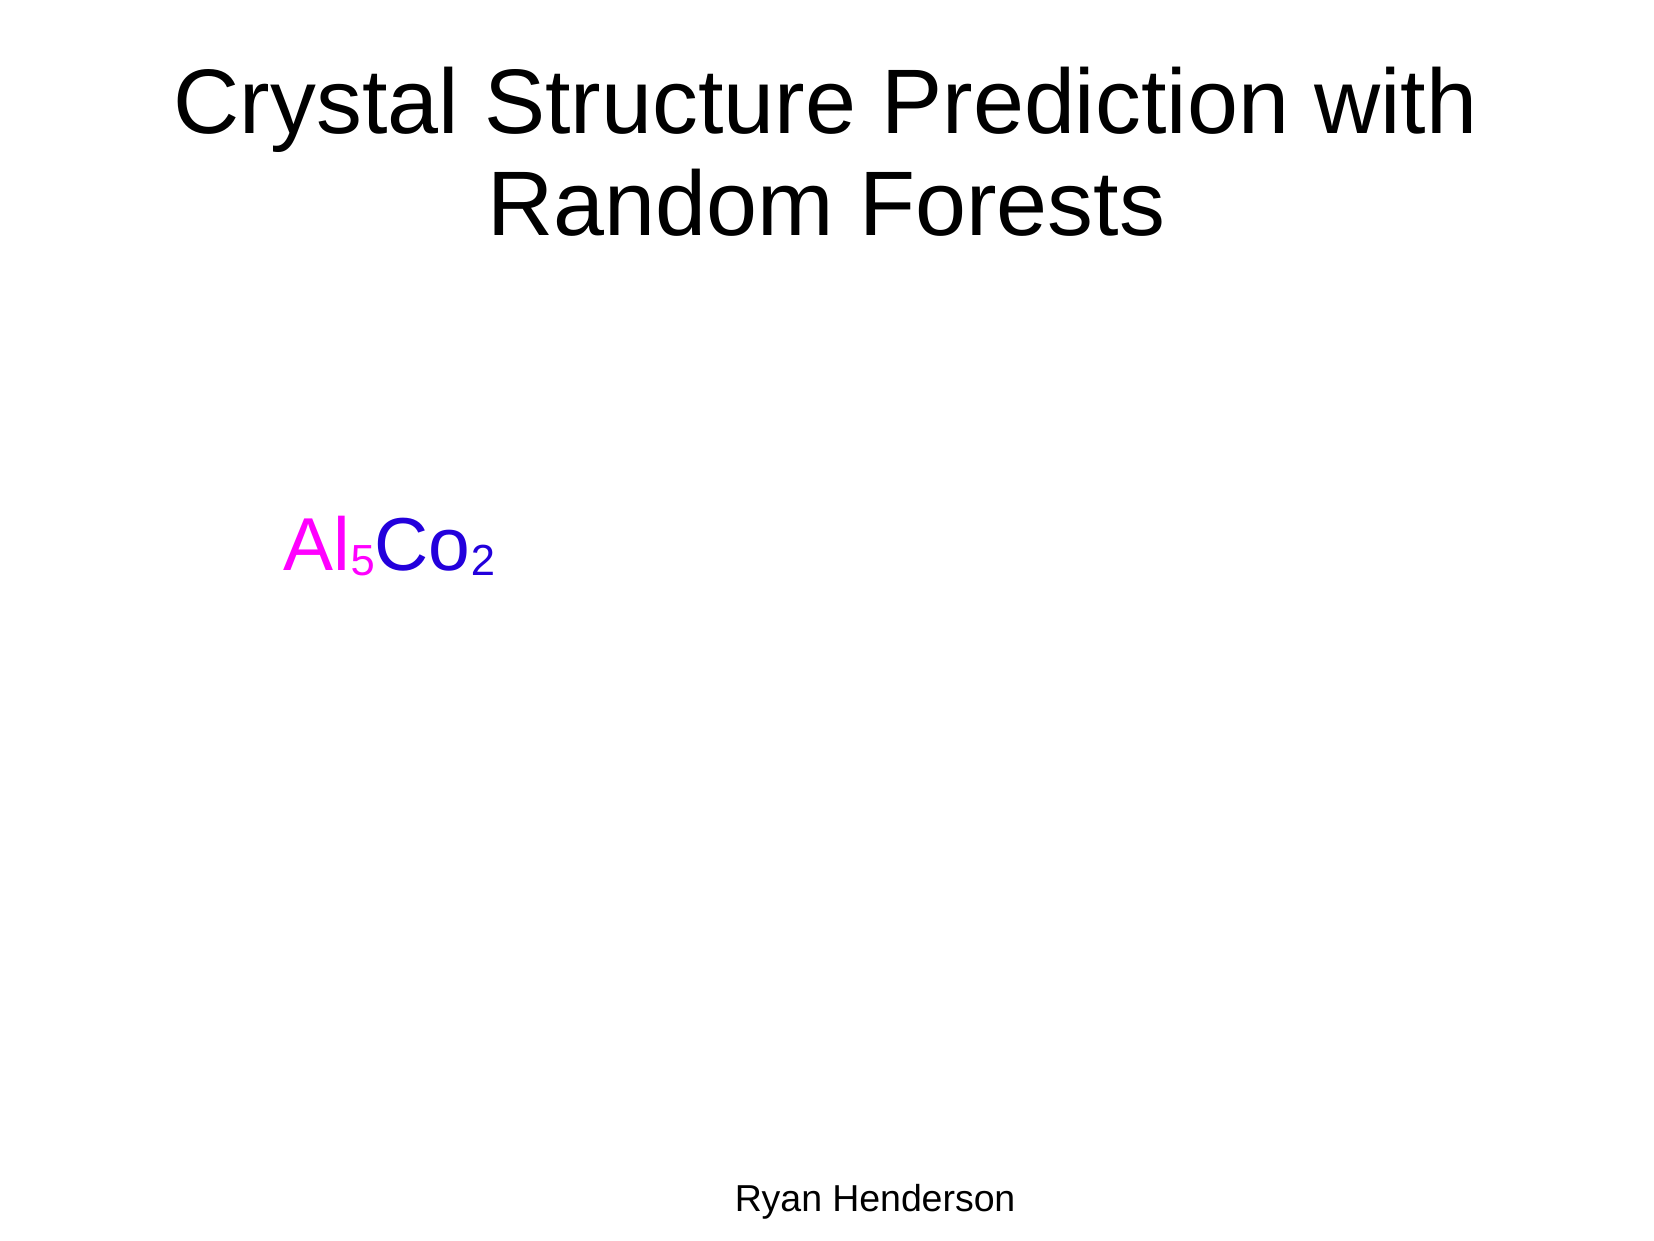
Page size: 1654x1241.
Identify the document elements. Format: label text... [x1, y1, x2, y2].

text_box Al5Co2 [269, 495, 511, 619]
text_box Ryan Henderson [720, 1170, 1031, 1227]
title Crystal Structure Prediction with Random Forests [82, 49, 1571, 257]
